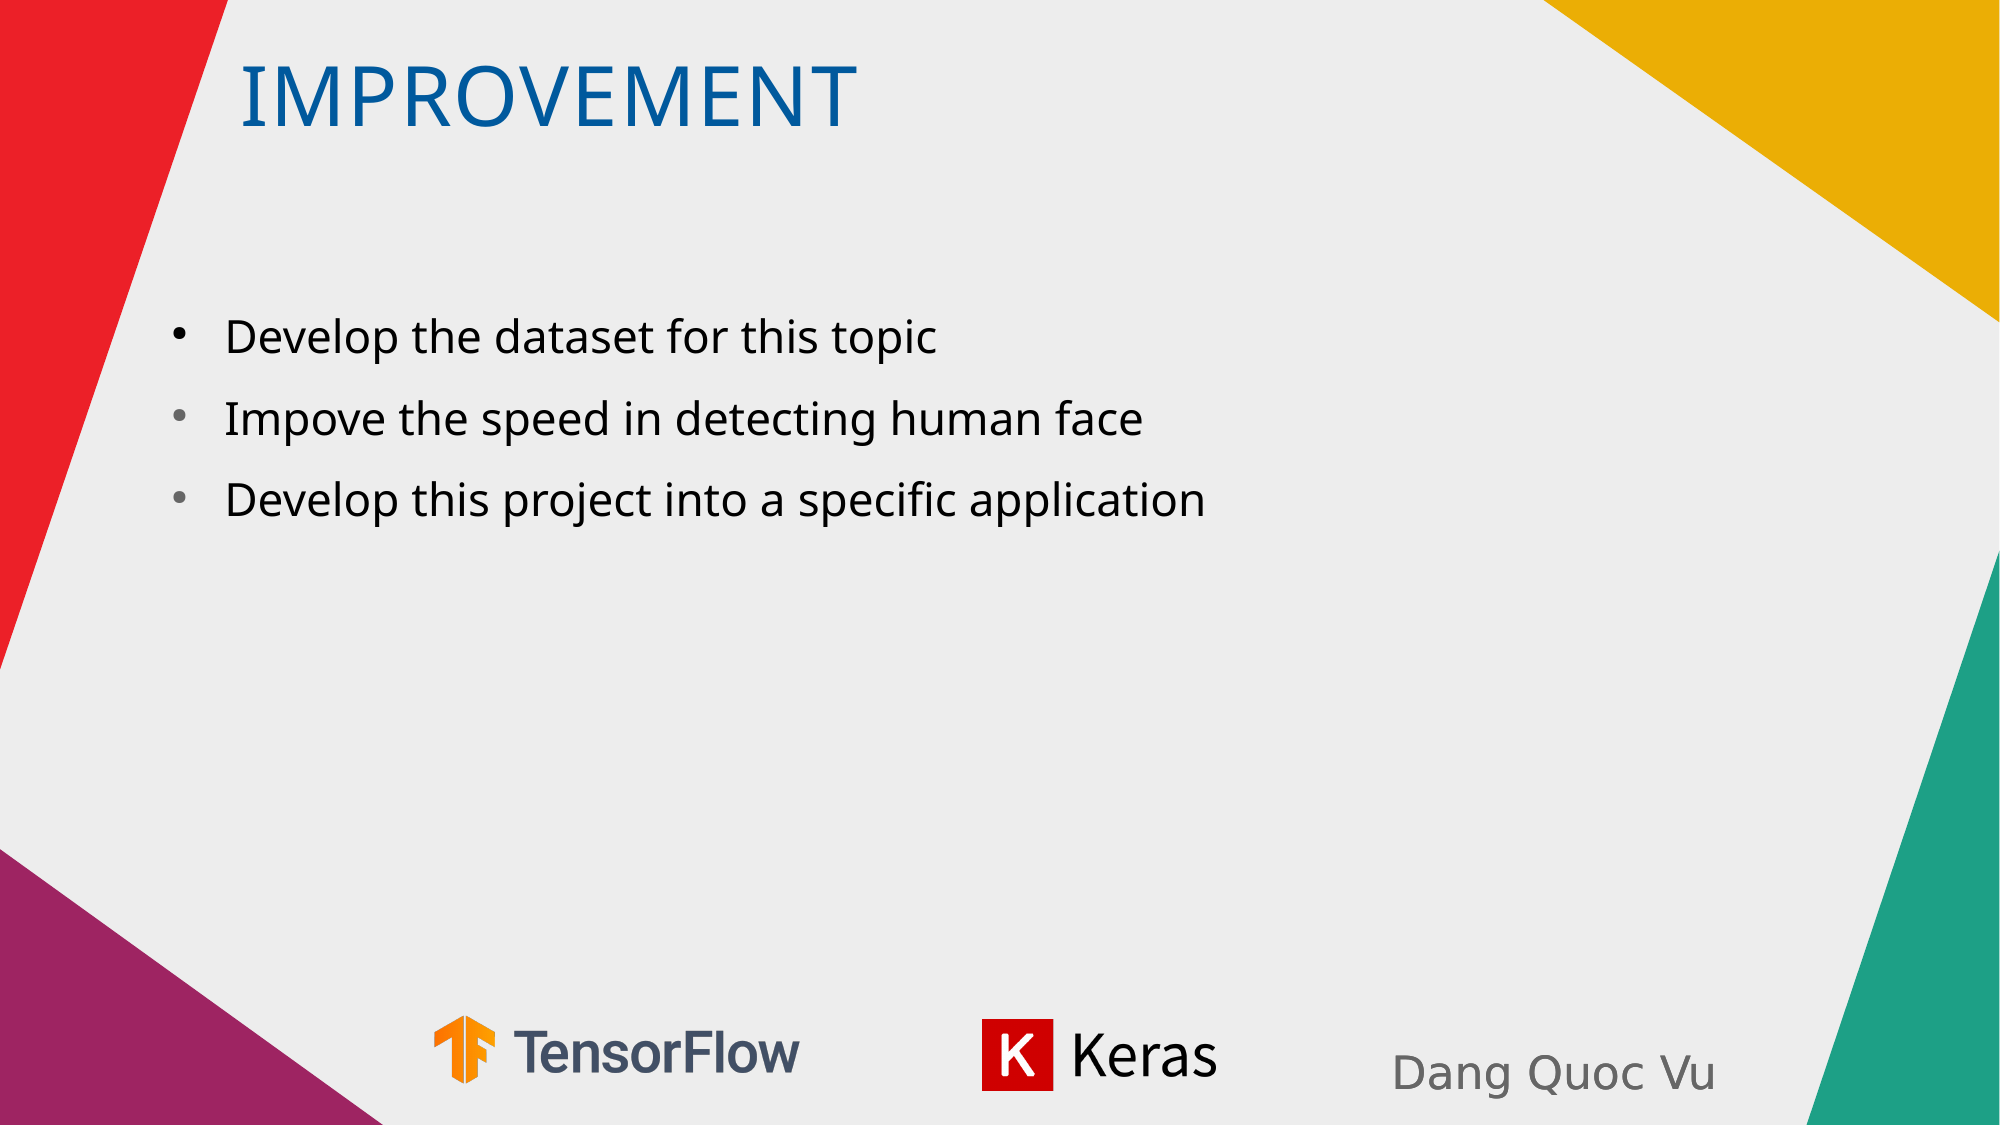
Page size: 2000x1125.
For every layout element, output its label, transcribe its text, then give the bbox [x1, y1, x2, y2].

title improvement [225, 0, 1820, 225]
picture [982, 1019, 1216, 1091]
picture [393, 974, 841, 1125]
text_box Dang Quoc Vu [1308, 1032, 1801, 1111]
list Develop the dataset for this topic Impove the speed in detecting human face Develop this project into a specific application [145, 299, 1516, 375]
